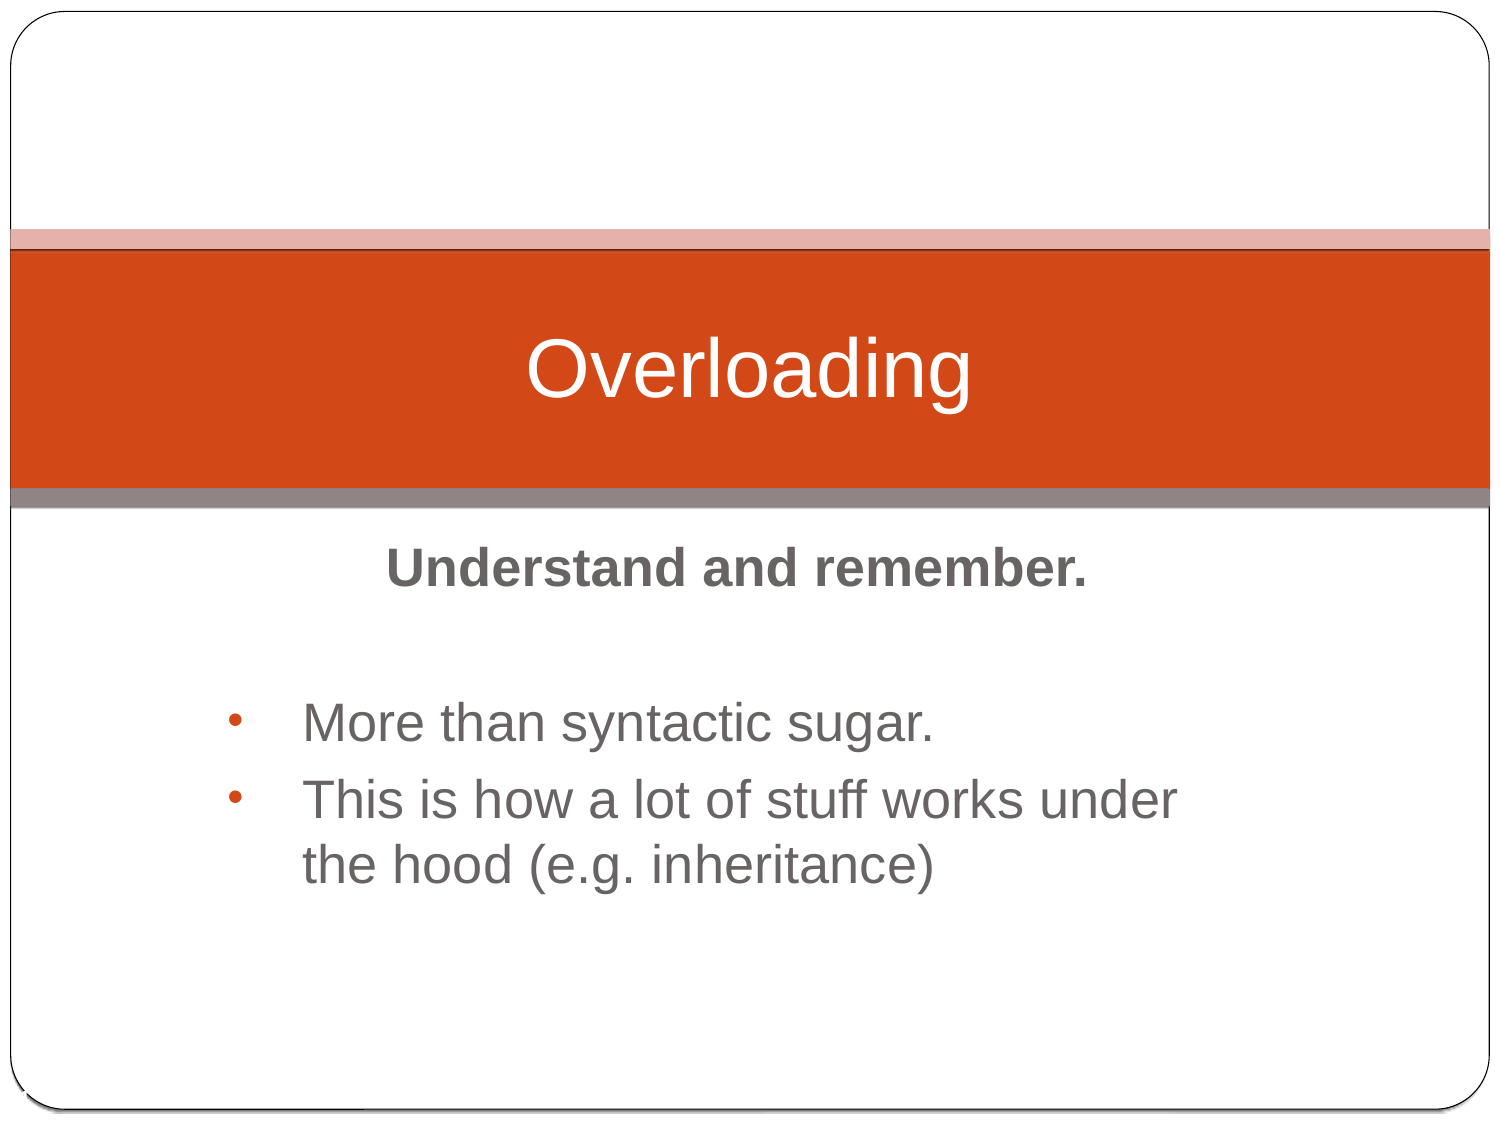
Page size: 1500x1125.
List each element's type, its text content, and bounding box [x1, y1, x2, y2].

subtitle Understand and remember. More than syntactic sugar. This is how a lot of stuff works under the hood (e.g. inheritance) [212, 525, 1263, 975]
slide_number <number> [0, 1074, 50, 1125]
title Overloading [75, 247, 1425, 489]
